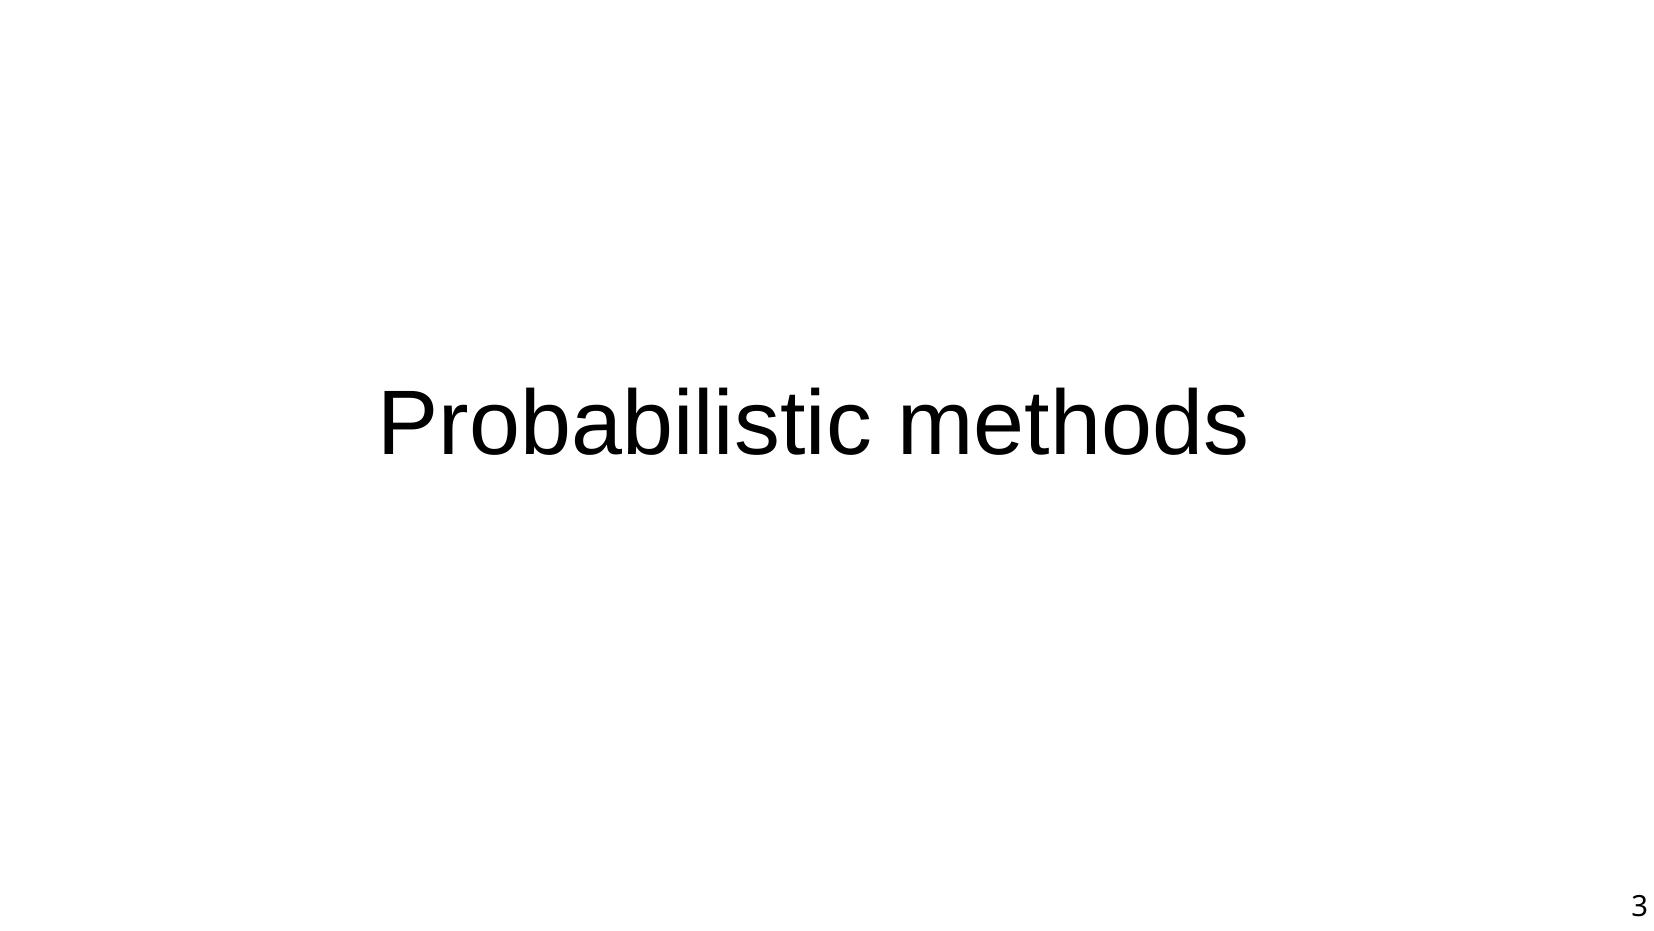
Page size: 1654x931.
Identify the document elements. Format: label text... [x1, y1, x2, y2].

title Probabilistic methods [70, 345, 1559, 501]
